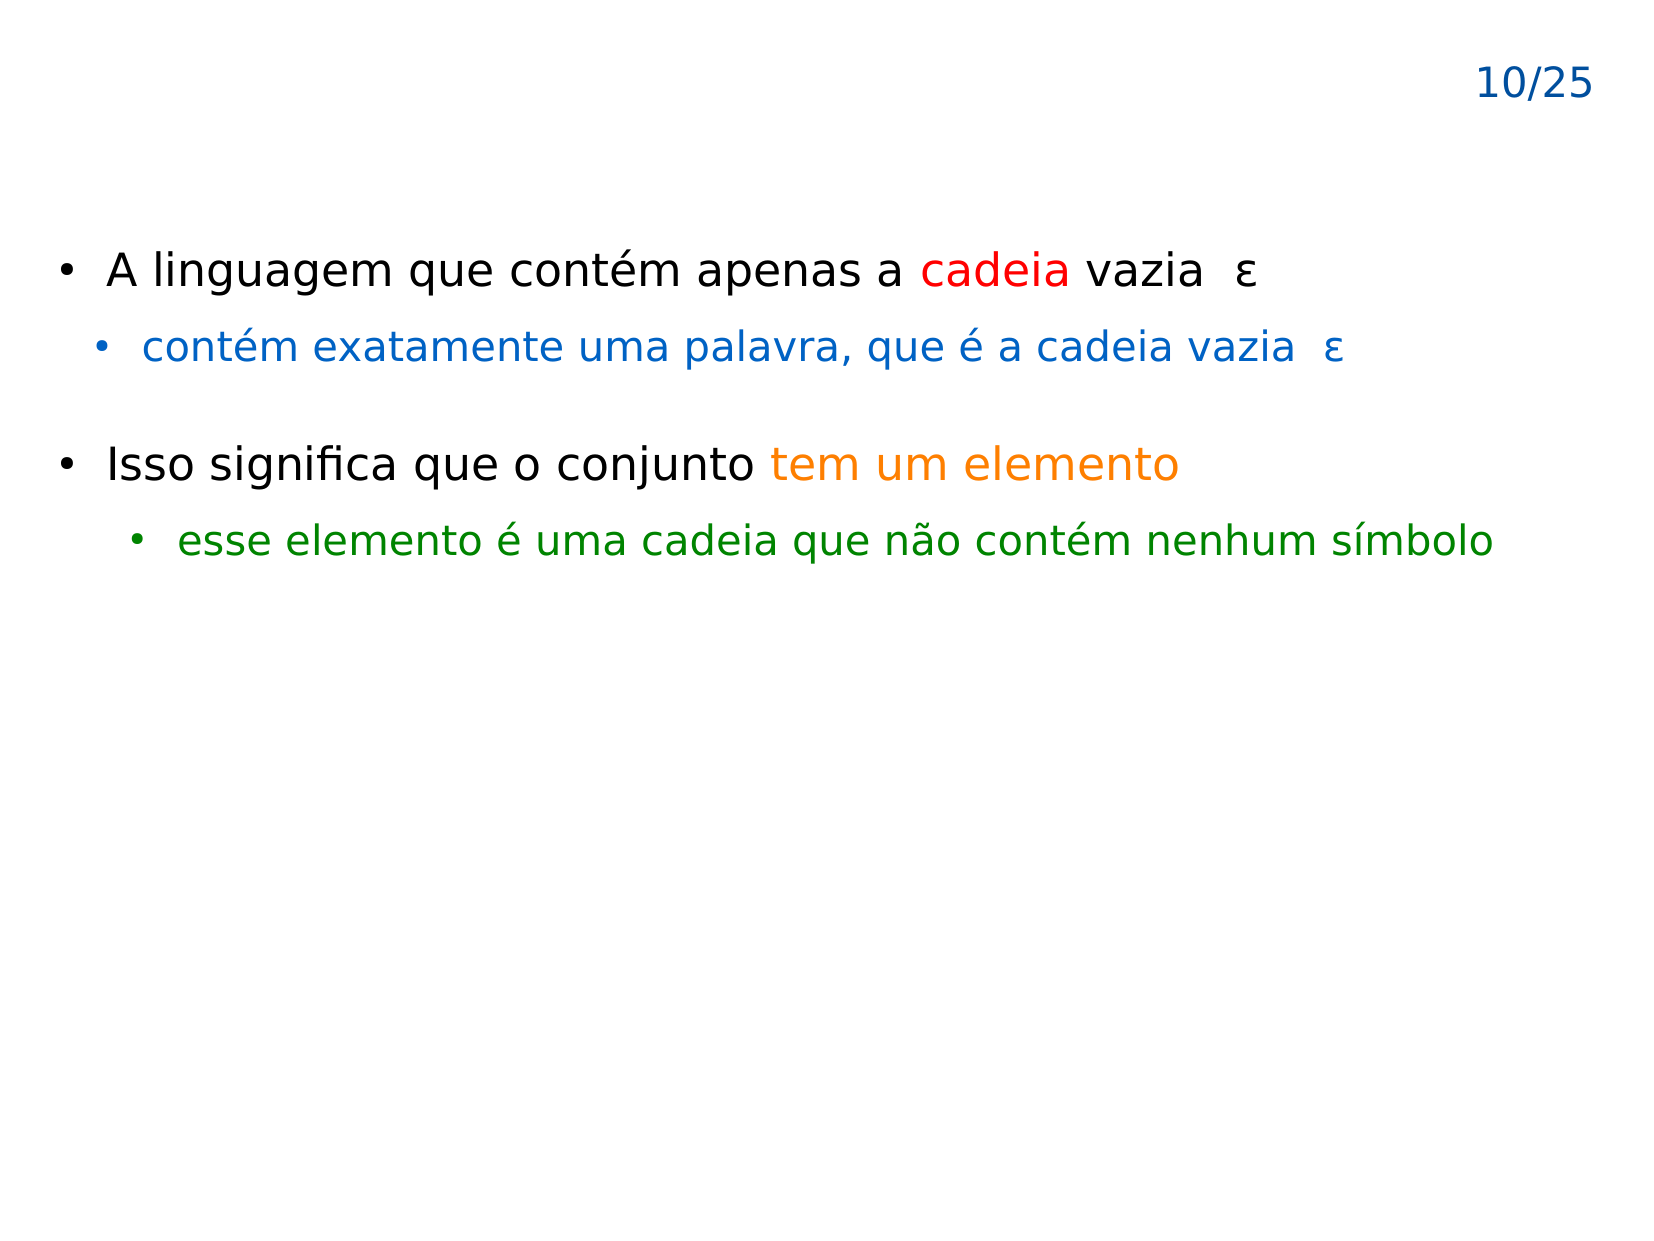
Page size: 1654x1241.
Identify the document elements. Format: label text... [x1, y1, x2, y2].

list A linguagem que contém apenas a cadeia vazia ε contém exatamente uma palavra, que é a cadeia vazia ε Isso significa que o conjunto tem um elemento esse elemento é uma cadeia que não contém nenhum símbolo [59, 236, 1595, 1211]
